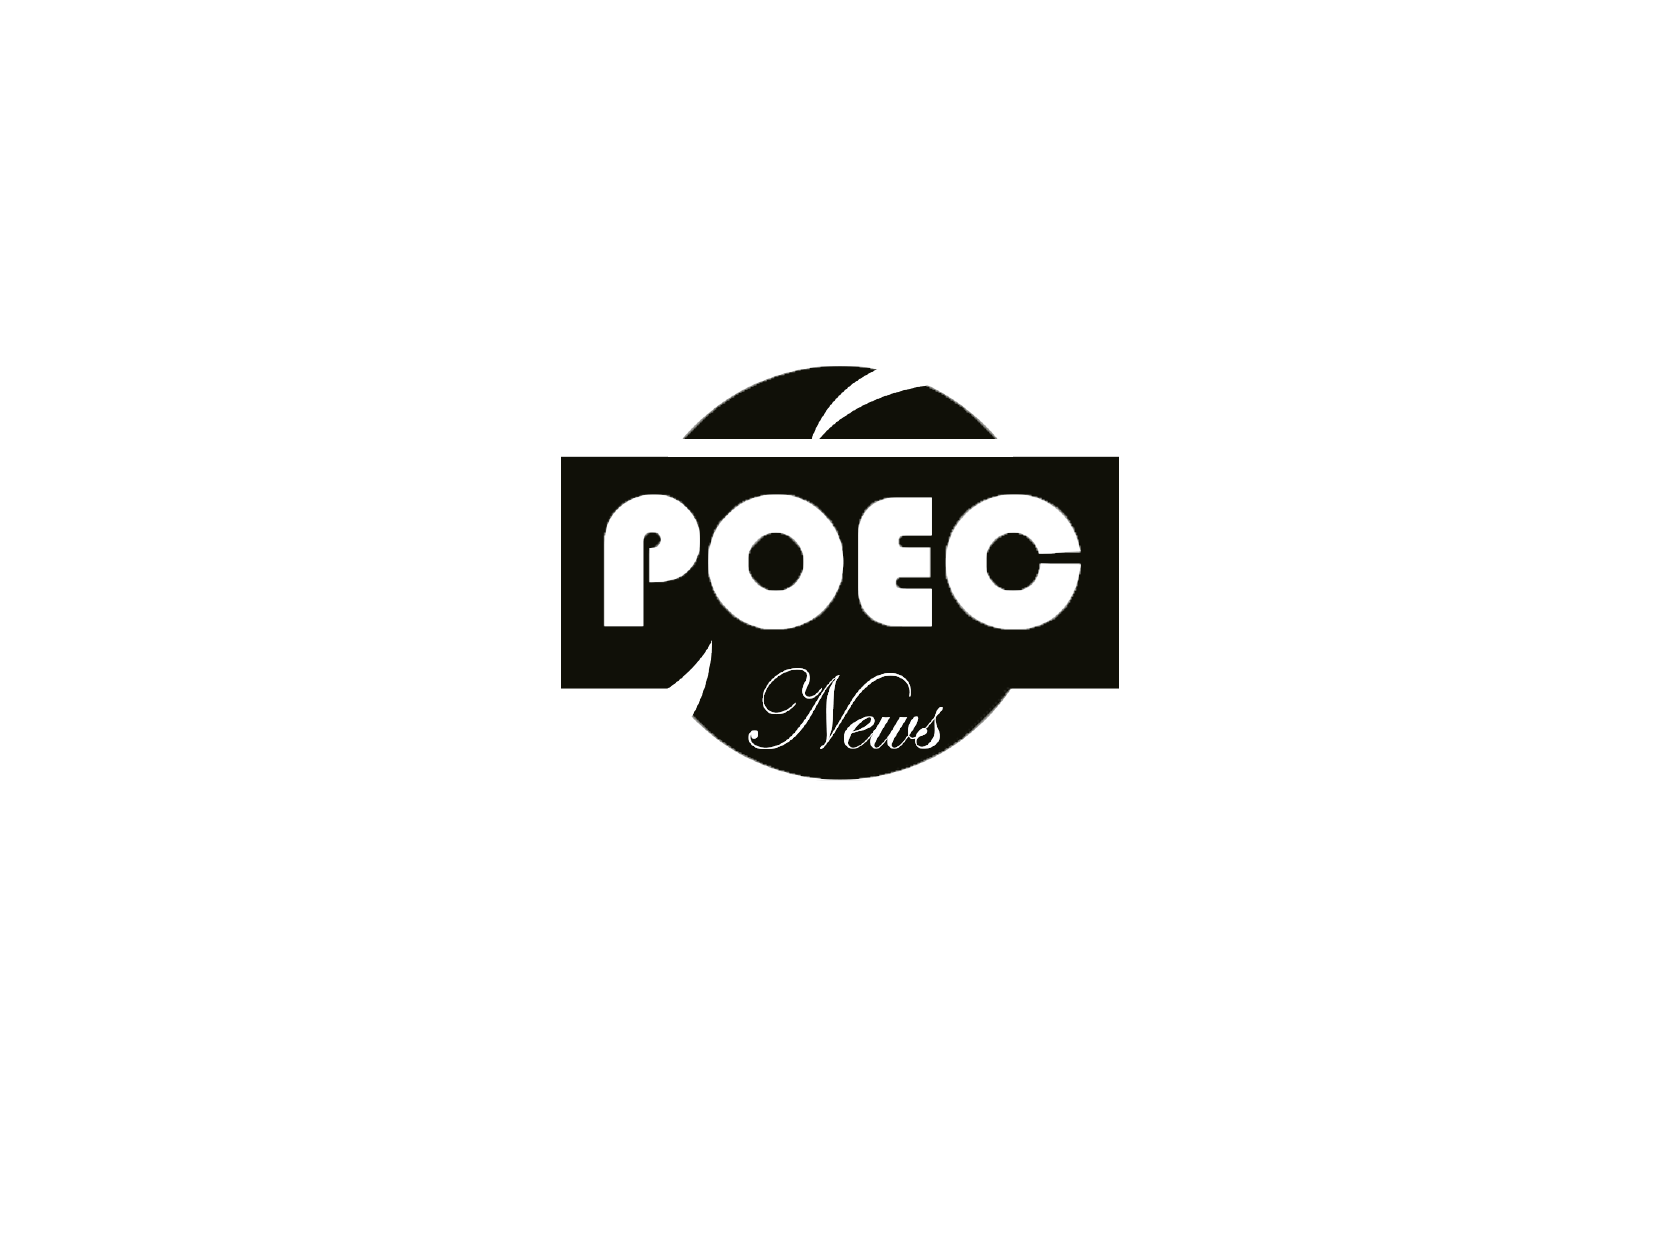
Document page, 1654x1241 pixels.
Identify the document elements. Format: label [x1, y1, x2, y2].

picture [543, 349, 1134, 792]
